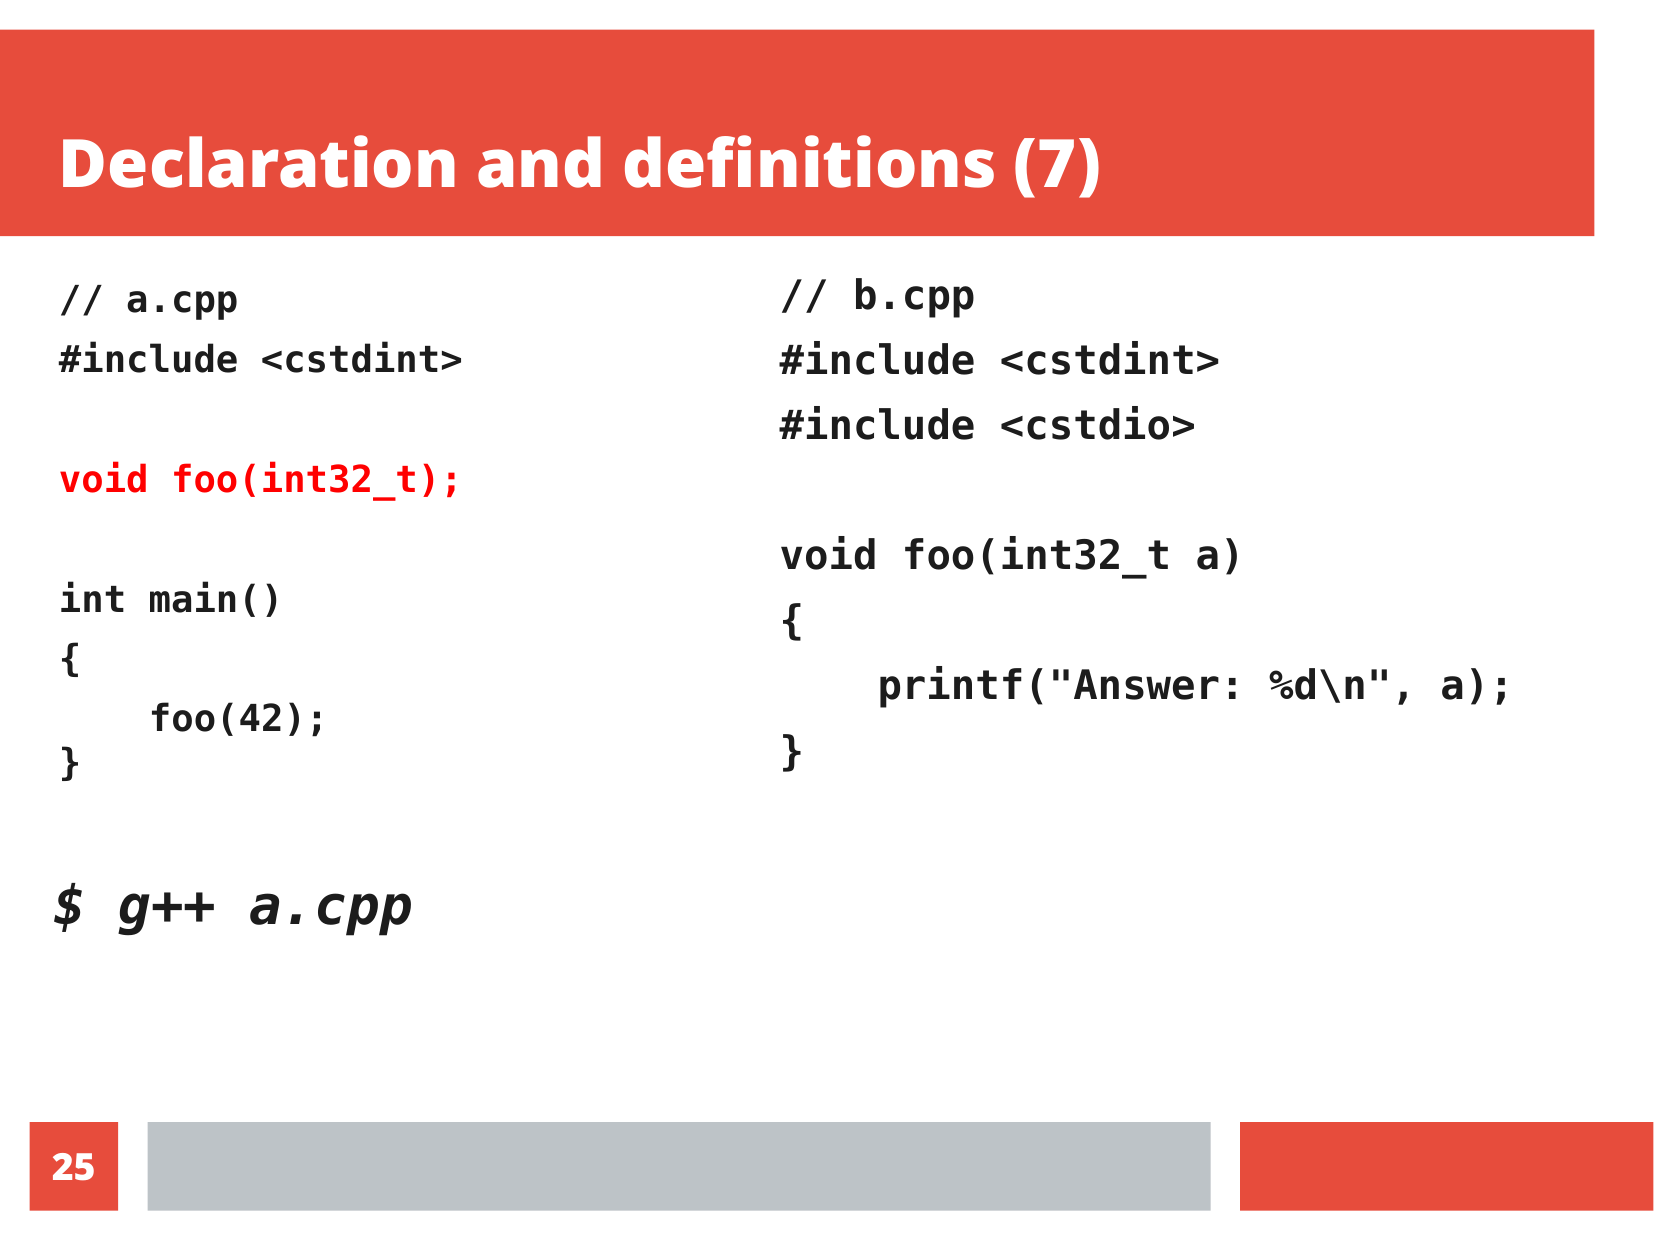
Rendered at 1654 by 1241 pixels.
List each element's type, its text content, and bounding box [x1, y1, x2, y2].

list // b.cpp #include <cstdint> #include <cstdio> void foo(int32_t a) { printf("Answer: %d\n", a); } [779, 271, 1619, 780]
list $ g++ a.cpp [53, 874, 1560, 1134]
list // a.cpp #include <cstdint> void foo(int32_t); int main() { foo(42); } [59, 277, 591, 792]
title Declaration and definitions (7) [59, 59, 1595, 207]
